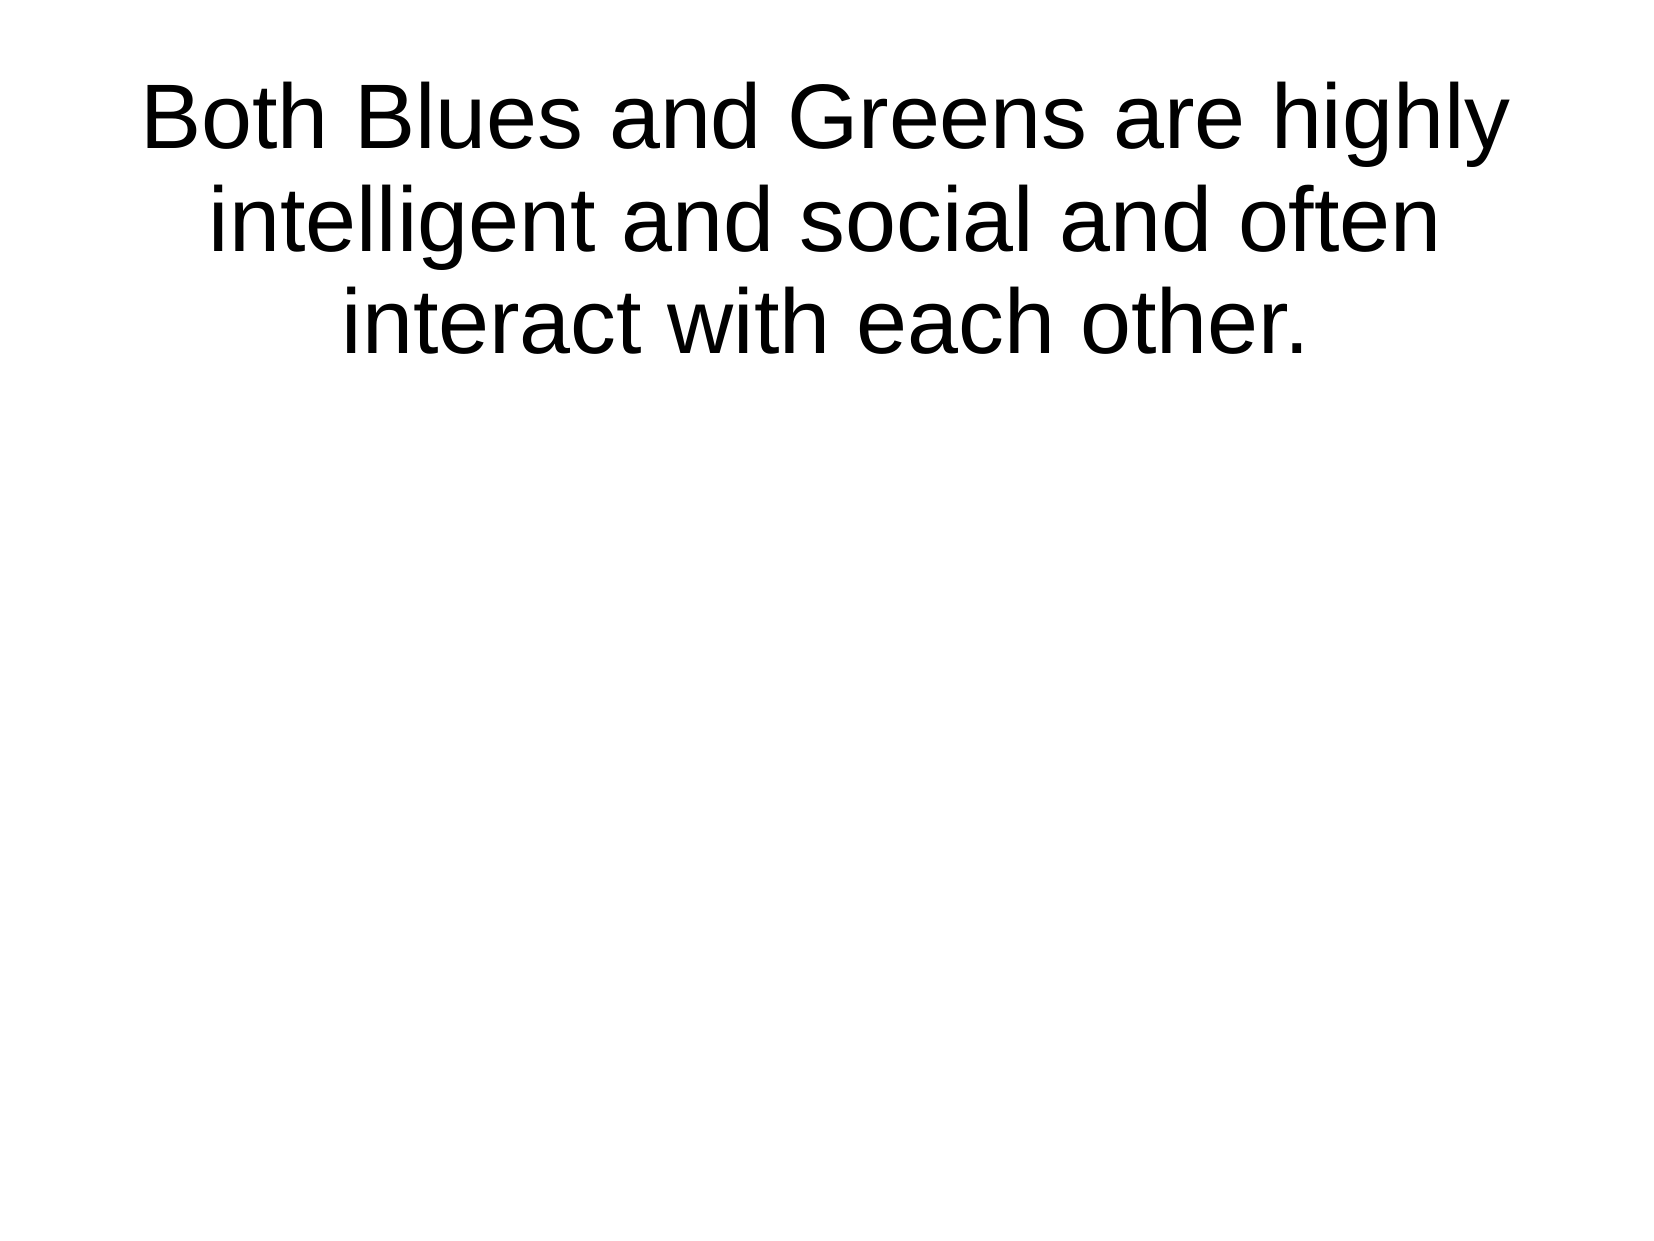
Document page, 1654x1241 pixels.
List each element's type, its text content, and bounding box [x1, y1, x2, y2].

title Both Blues and Greens are highly intelligent and social and often interact with each other. [82, 66, 1571, 1156]
